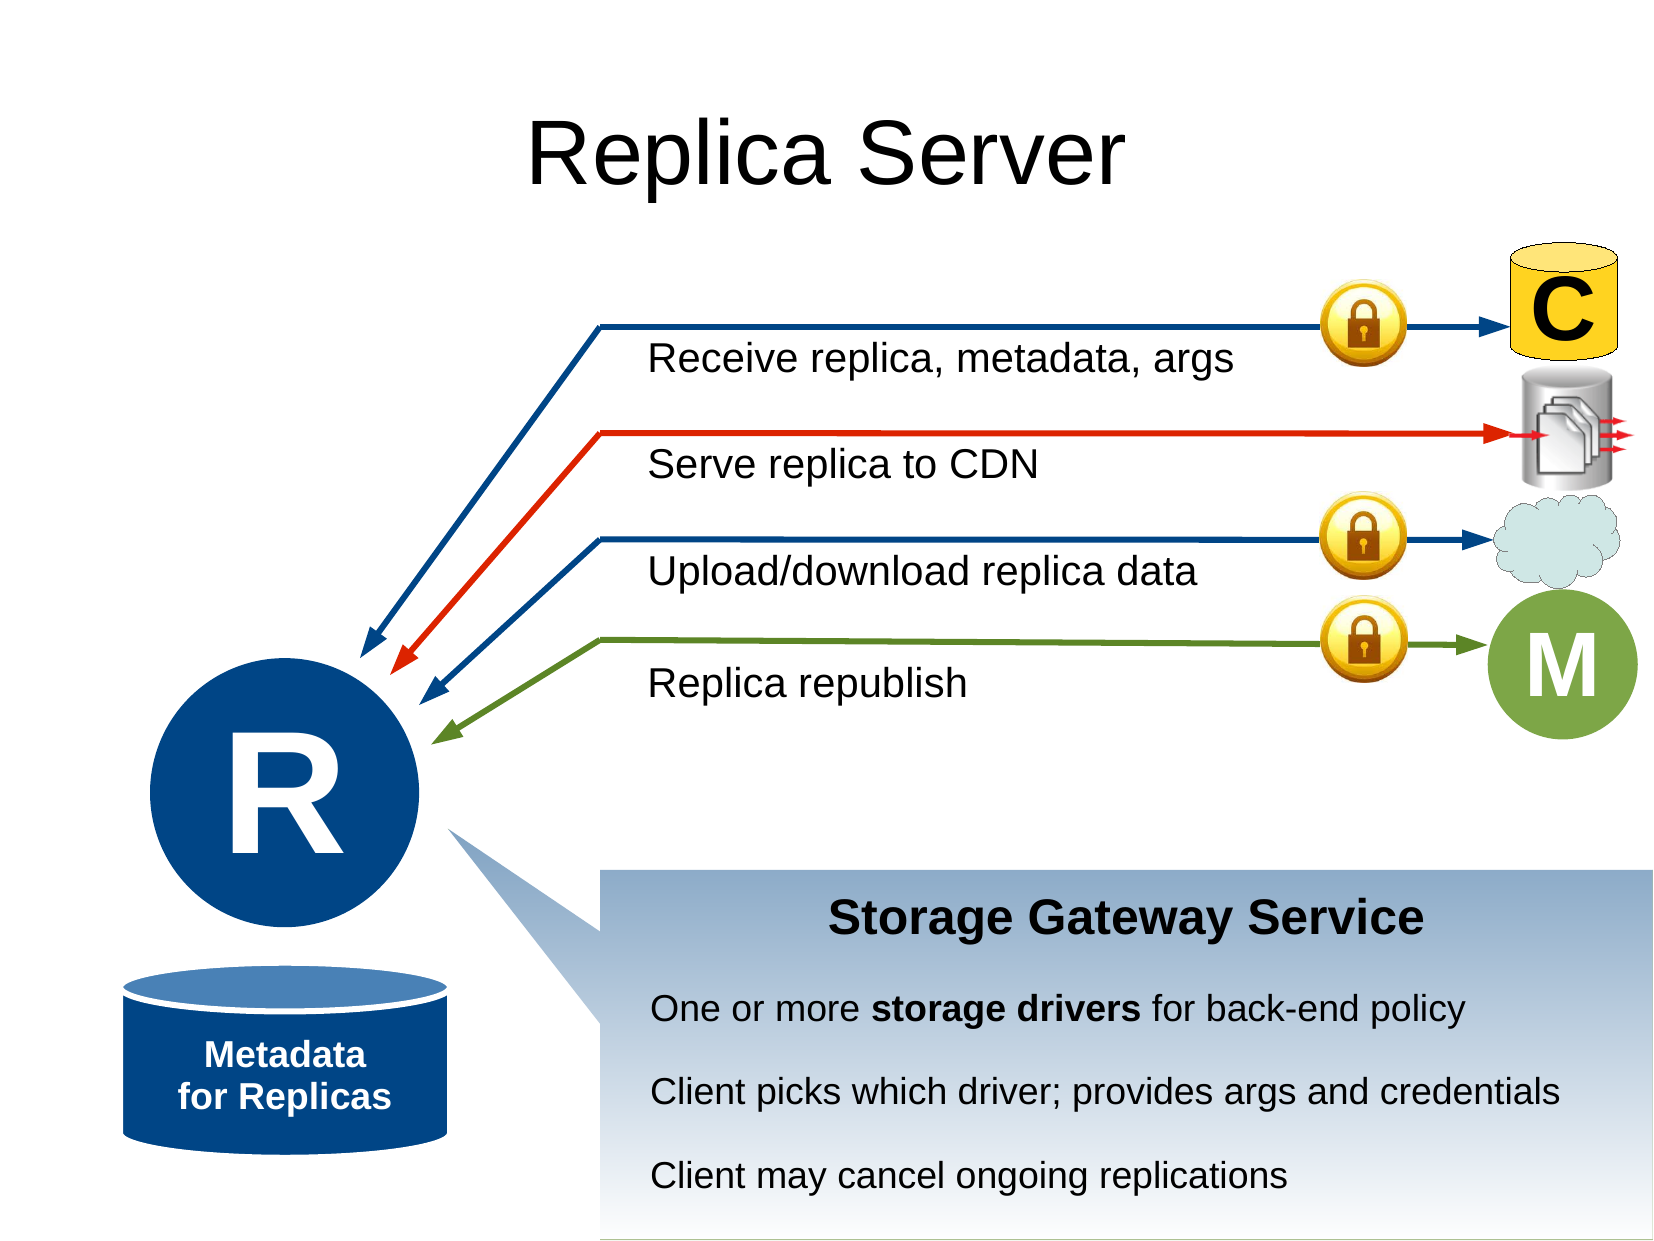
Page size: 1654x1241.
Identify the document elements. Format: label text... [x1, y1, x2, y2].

picture [1319, 491, 1407, 580]
text_box R [150, 658, 420, 928]
picture [1503, 365, 1641, 492]
text_box [600, 869, 1654, 881]
text_box Storage Gateway Service One or more storage drivers for back-end policy Client picks which driver; provides args and credentials Client may cancel ongoing replications [600, 881, 1654, 1205]
text_box C [1510, 259, 1618, 361]
title Replica Server [82, 49, 1571, 257]
text_box Replica republish [597, 652, 1456, 714]
text_box Serve replica to CDN [597, 433, 1558, 495]
picture [1320, 279, 1407, 367]
text_box [600, 1205, 1654, 1241]
text_box Republish /foo/bar [120, 962, 451, 1012]
text_box [120, 988, 451, 1158]
text_box [1493, 495, 1621, 589]
text_box M [1487, 589, 1638, 740]
picture [1320, 595, 1408, 683]
text_box [447, 828, 600, 1024]
text_box Upload/download replica data [597, 539, 1553, 602]
text_box Metadata for Replicas [135, 1026, 436, 1126]
text_box Receive replica, metadata, args [597, 327, 1558, 389]
